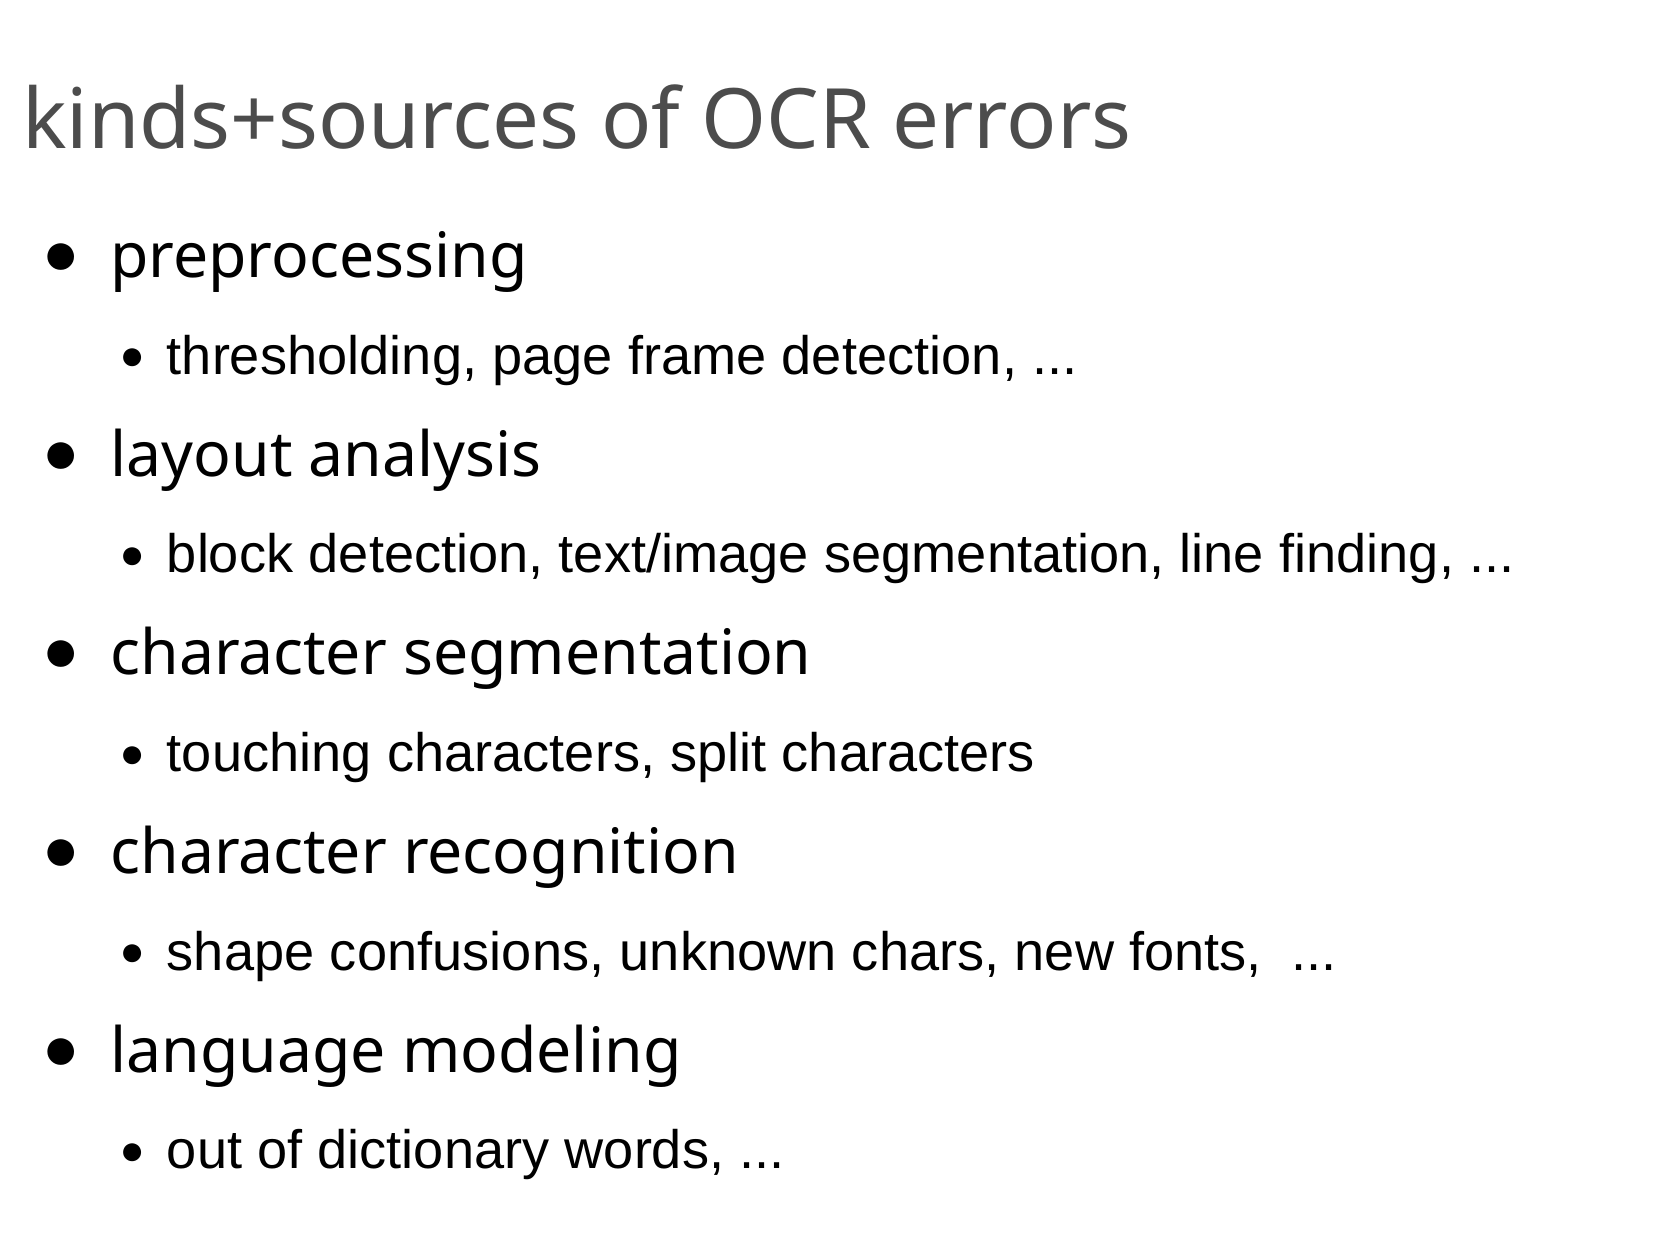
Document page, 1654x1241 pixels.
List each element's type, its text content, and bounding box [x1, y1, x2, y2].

list preprocessing thresholding, page frame detection, ... layout analysis block detection, text/image segmentation, line finding, ... character segmentation touching characters, split characters character recognition shape confusions, unknown chars, new fonts, ... language modeling out of dictionary words, ... [25, 203, 1654, 1189]
title kinds+sources of OCR errors [22, 26, 1654, 205]
